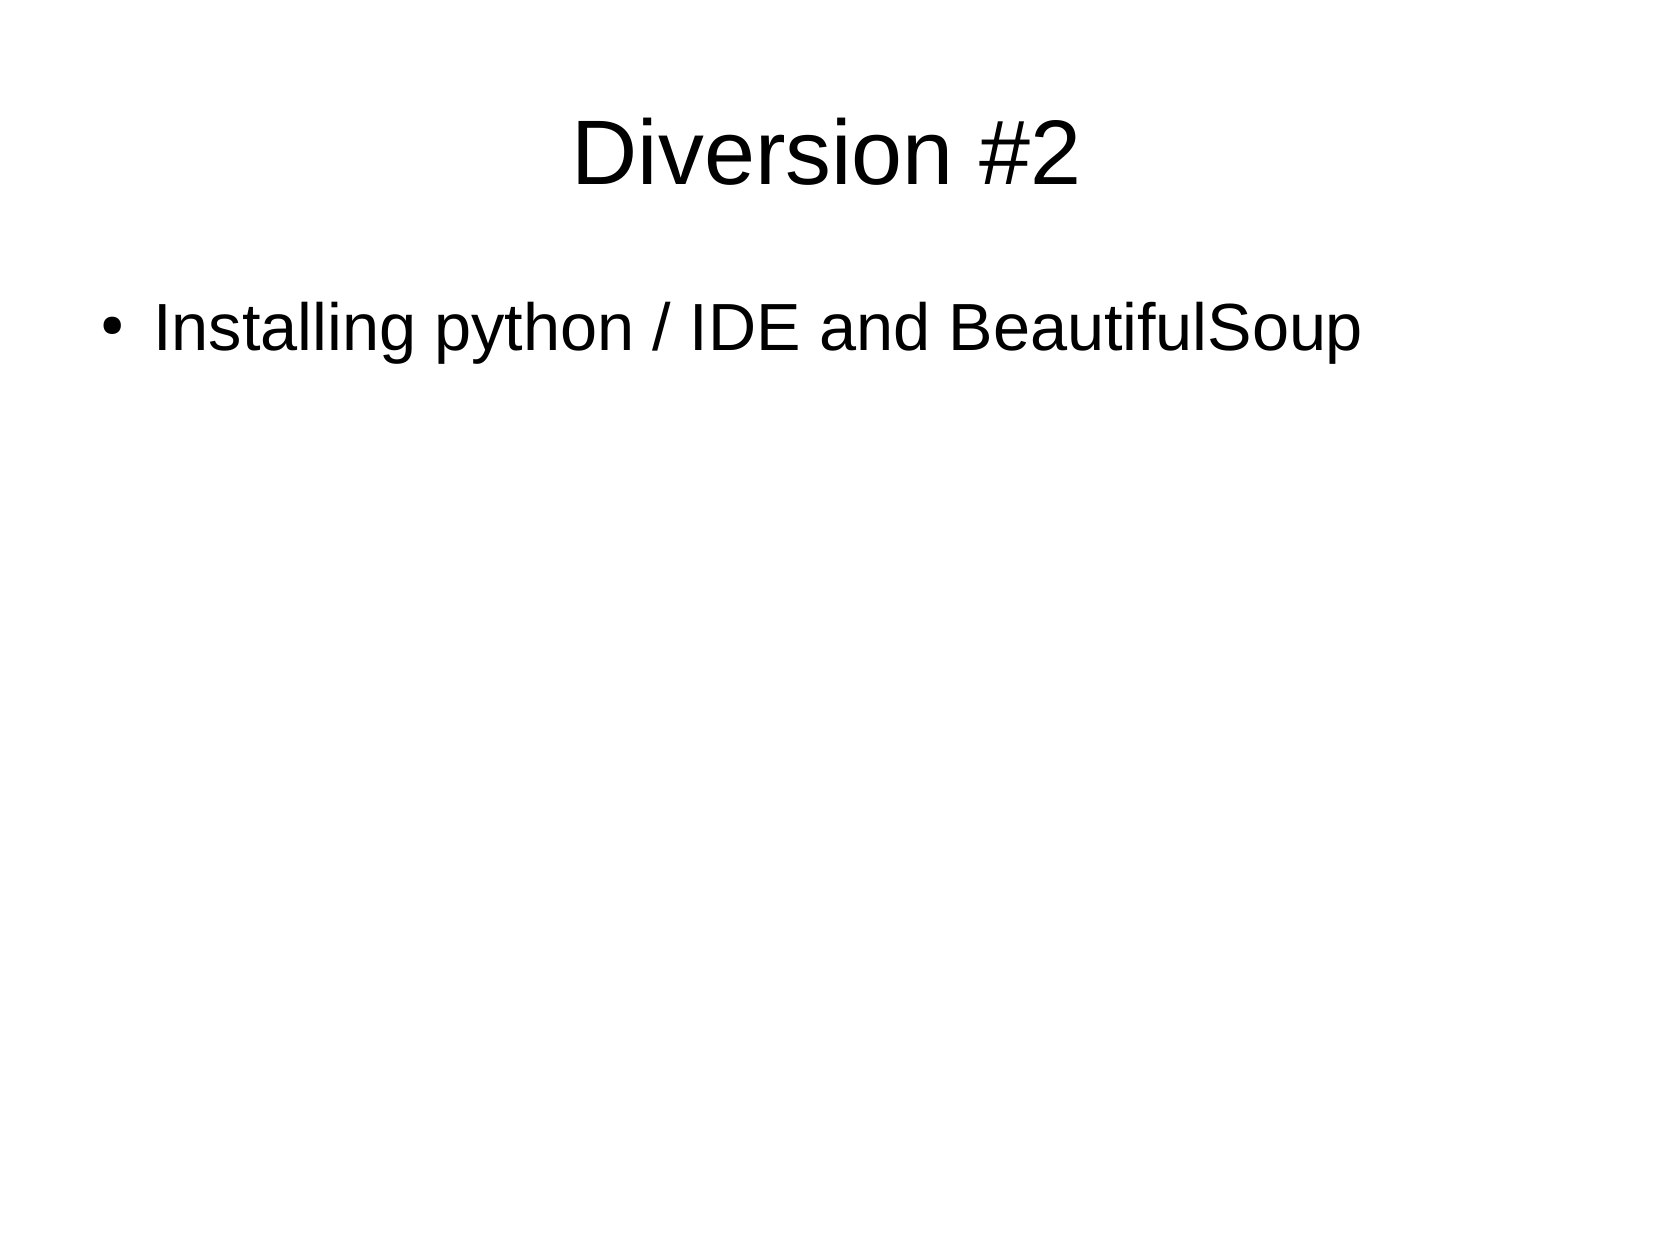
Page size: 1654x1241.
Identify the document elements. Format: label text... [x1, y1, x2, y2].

title Diversion #2 [82, 49, 1571, 257]
list Installing python / IDE and BeautifulSoup [82, 290, 1571, 1010]
